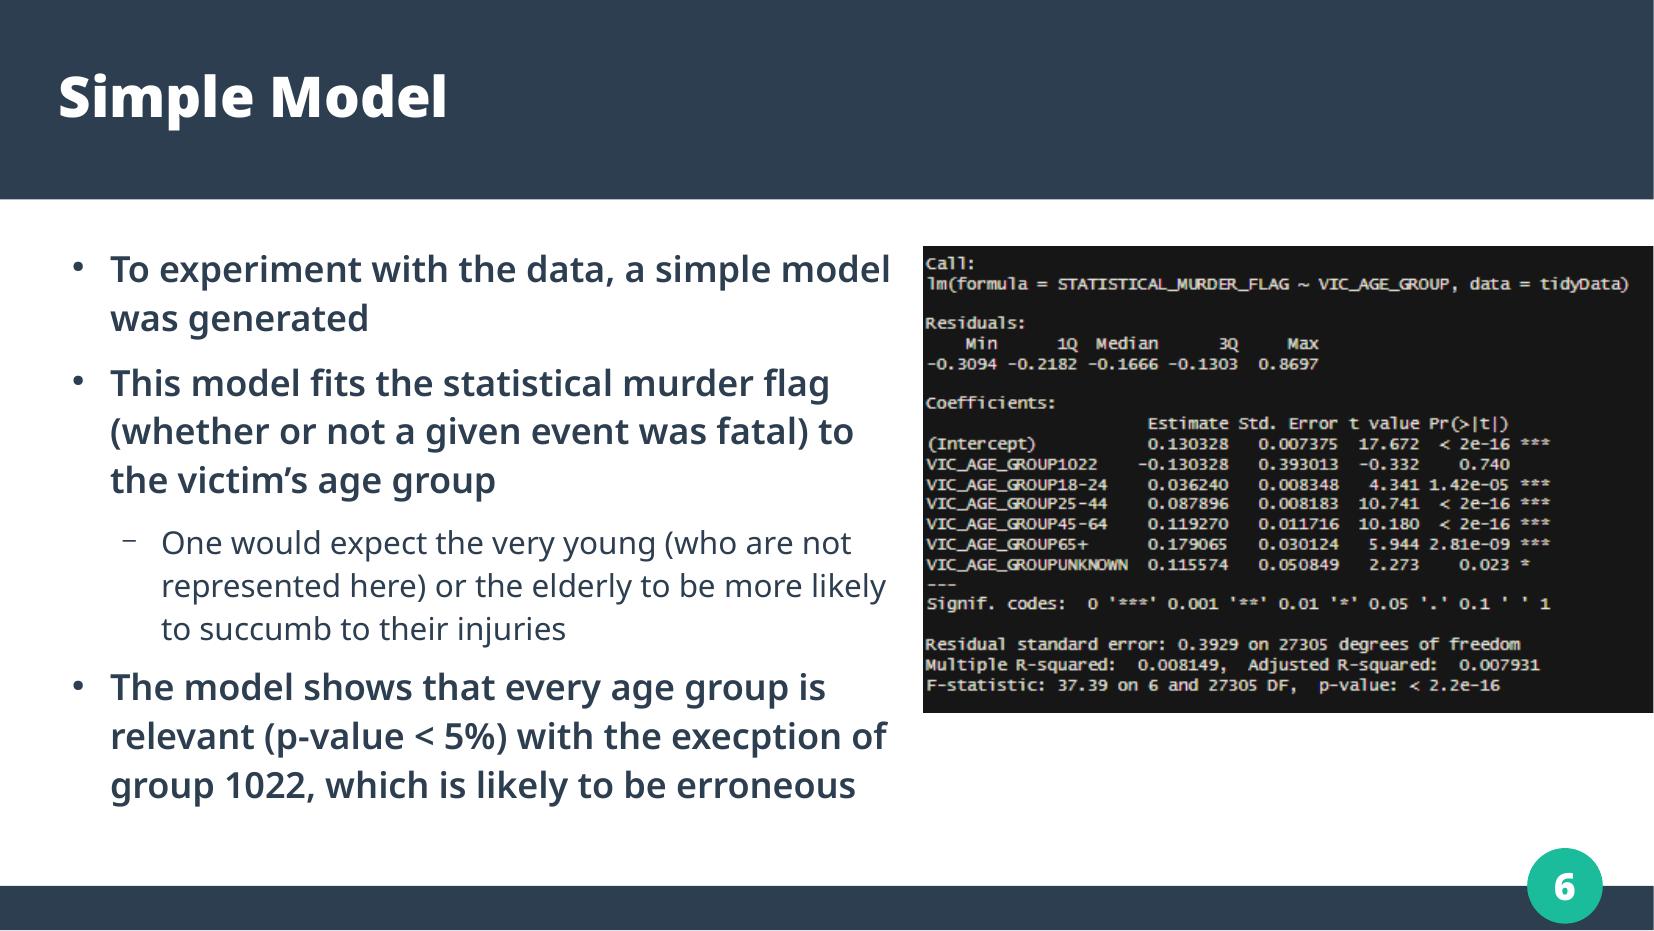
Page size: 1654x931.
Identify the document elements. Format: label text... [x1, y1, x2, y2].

list To experiment with the data, a simple model was generated This model fits the statistical murder flag (whether or not a given event was fatal) to the victim’s age group One would expect the very young (who are not represented here) or the elderly to be more likely to succumb to their injuries The model shows that every age group is relevant (p-value < 5%) with the execption of group 1022, which is likely to be erroneous [59, 243, 901, 864]
picture [923, 246, 1654, 713]
title Simple Model [59, 37, 1595, 155]
